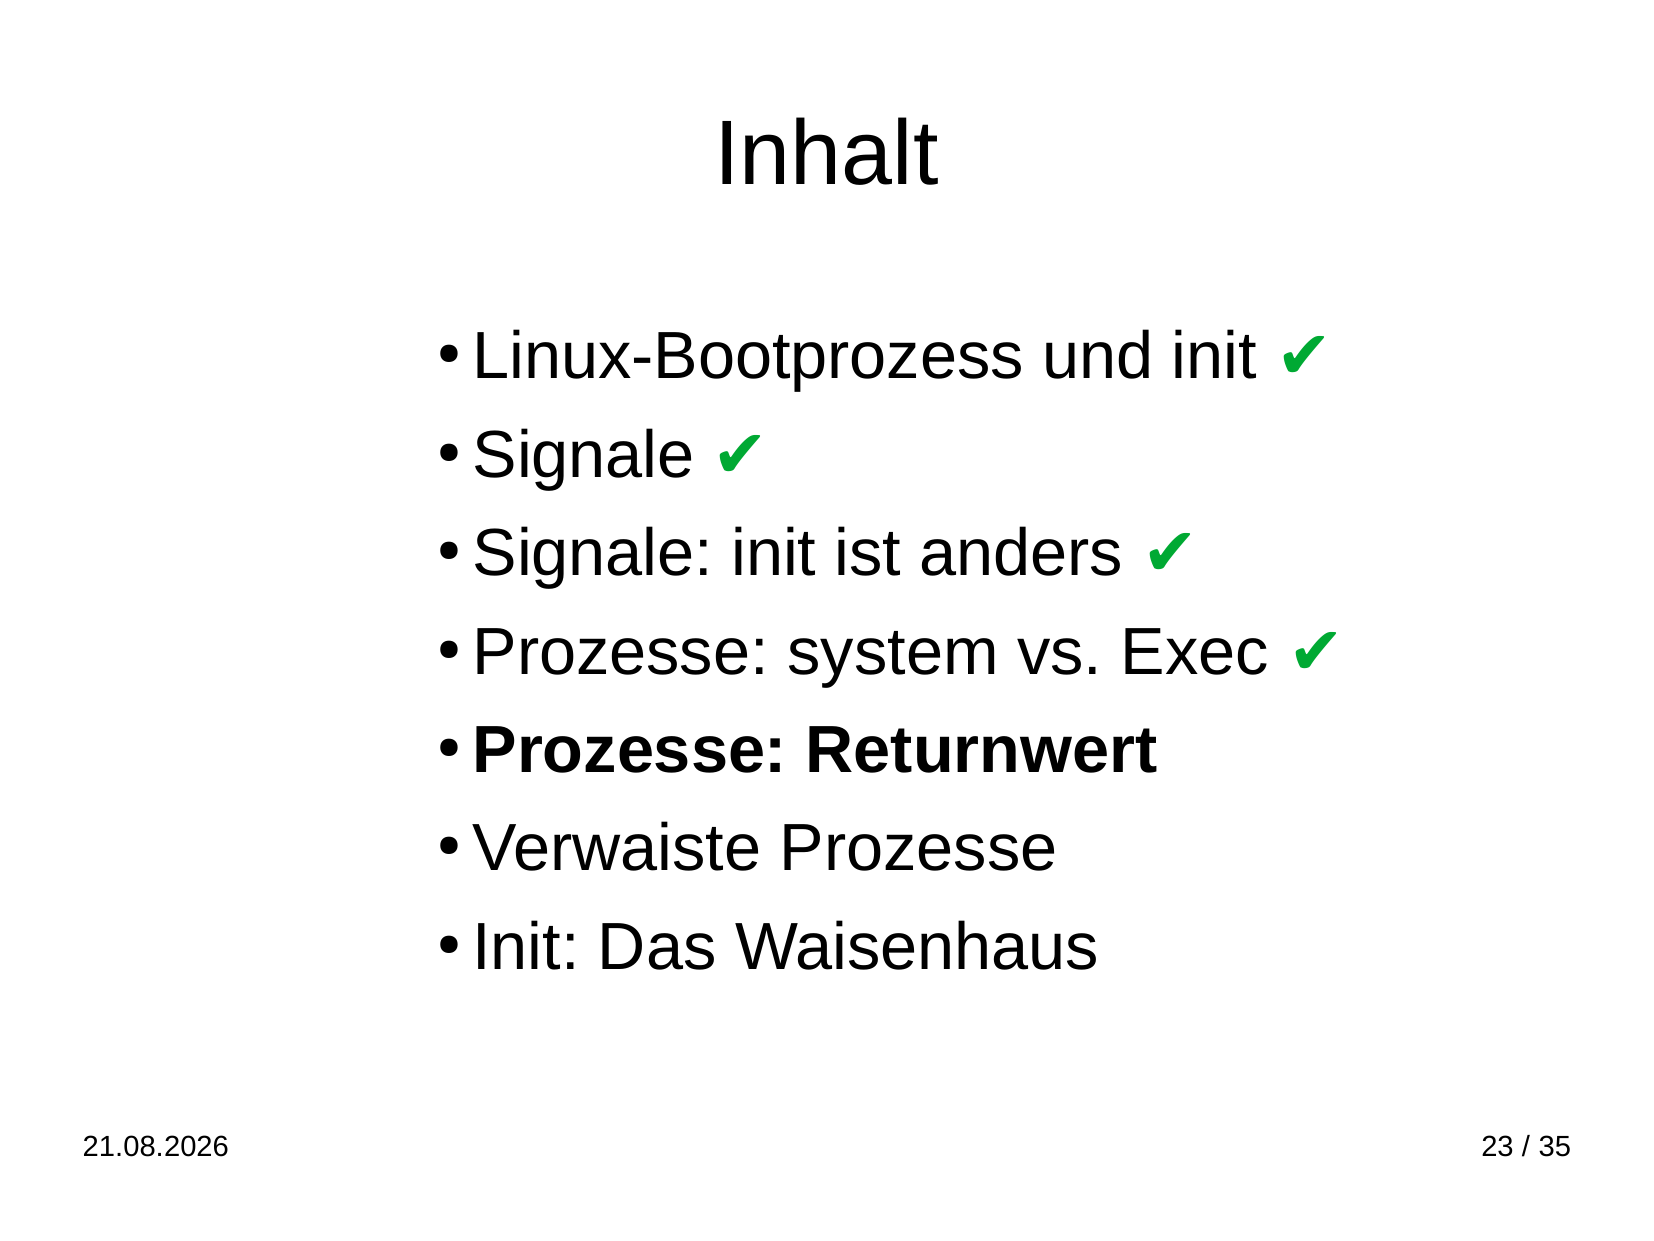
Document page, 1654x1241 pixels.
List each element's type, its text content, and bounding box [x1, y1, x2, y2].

title Inhalt [82, 49, 1571, 257]
subtitle Linux-Bootprozess und init ✔ Signale ✔ Signale: init ist anders ✔ Prozesse: system vs. Exec ✔ Prozesse: Returnwert Verwaiste Prozesse Init: Das Waisenhaus [437, 266, 1359, 1134]
